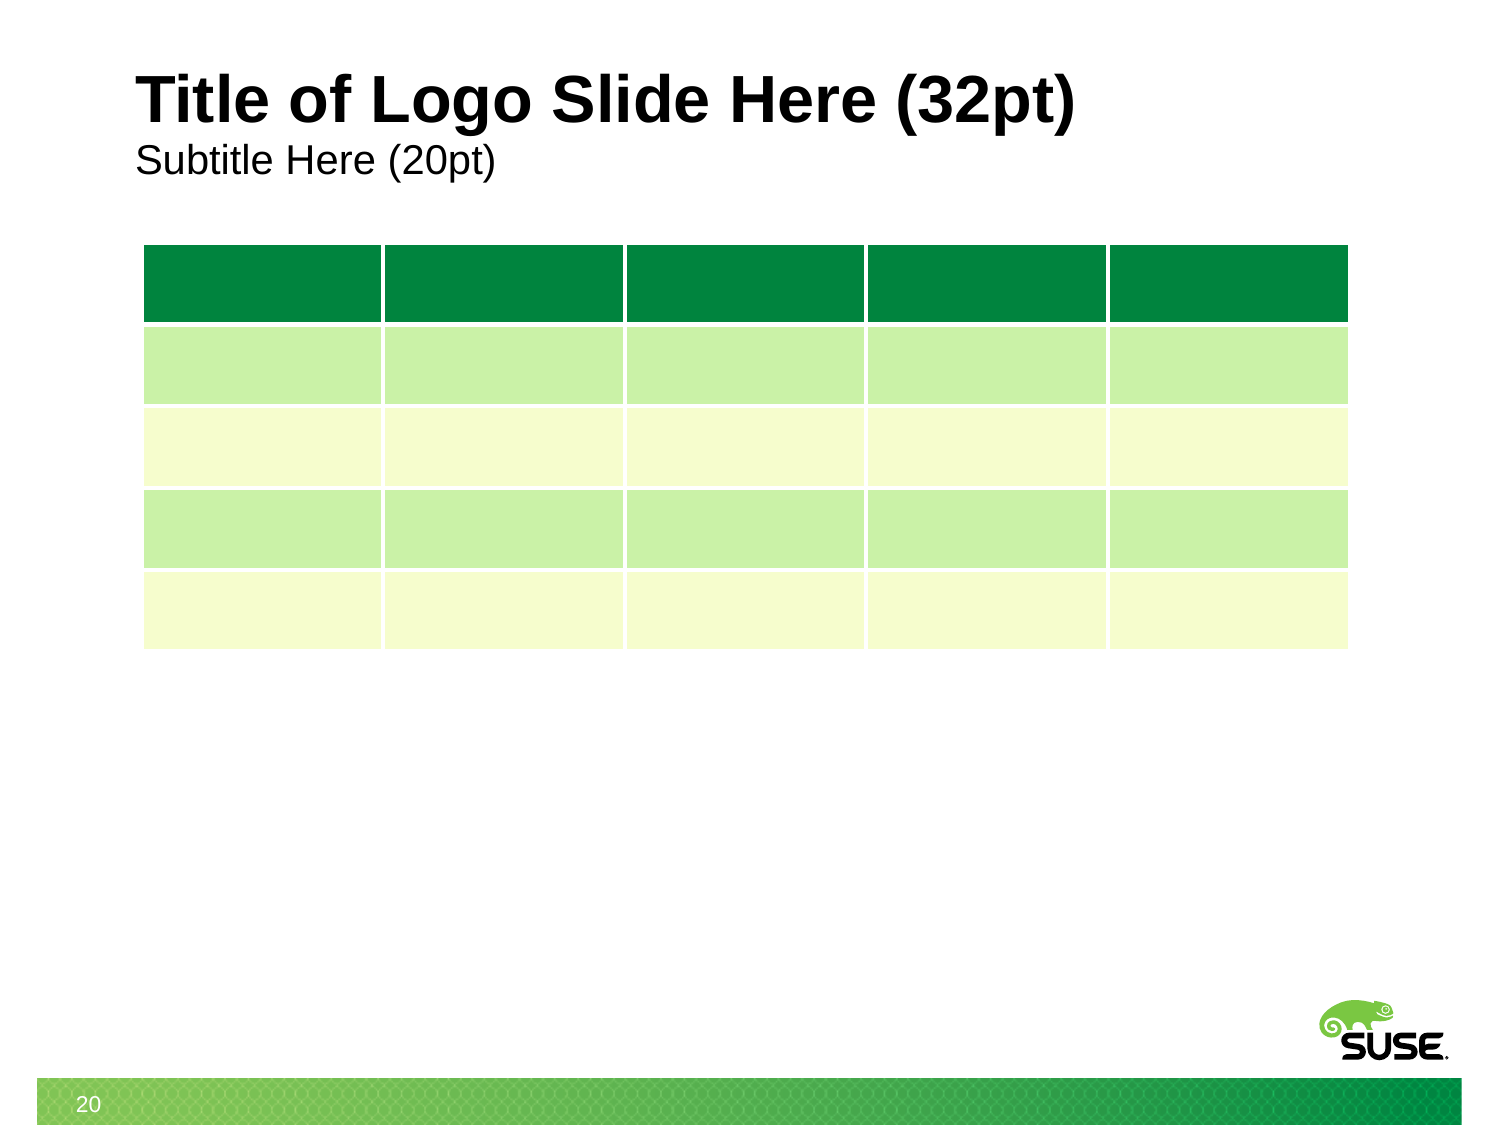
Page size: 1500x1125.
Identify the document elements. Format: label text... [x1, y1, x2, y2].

picture [37, 1078, 1462, 1125]
table_cell [1110, 408, 1348, 486]
table_cell [385, 327, 623, 404]
title Title of Logo Slide Here (32pt) Subtitle Here (20pt) [135, 41, 1372, 204]
table_cell [1110, 572, 1348, 649]
table_cell [627, 408, 864, 486]
table_cell [1110, 327, 1348, 404]
table_cell [144, 327, 381, 404]
table_cell [868, 490, 1106, 568]
table_cell [868, 327, 1106, 404]
table_cell [627, 572, 864, 649]
table_cell [1110, 490, 1348, 568]
table_cell [627, 327, 864, 404]
table_cell [385, 490, 623, 568]
table_header [144, 245, 381, 322]
table_cell [385, 408, 623, 486]
table_header [627, 245, 864, 322]
table_header [868, 245, 1106, 322]
table_header [385, 245, 623, 322]
table_cell [627, 490, 864, 568]
table_cell [144, 408, 381, 486]
table_cell [144, 572, 381, 649]
table_cell [385, 572, 623, 649]
table_header [1110, 245, 1348, 322]
table_cell [868, 572, 1106, 649]
table_cell [868, 408, 1106, 486]
table_cell [144, 490, 381, 568]
